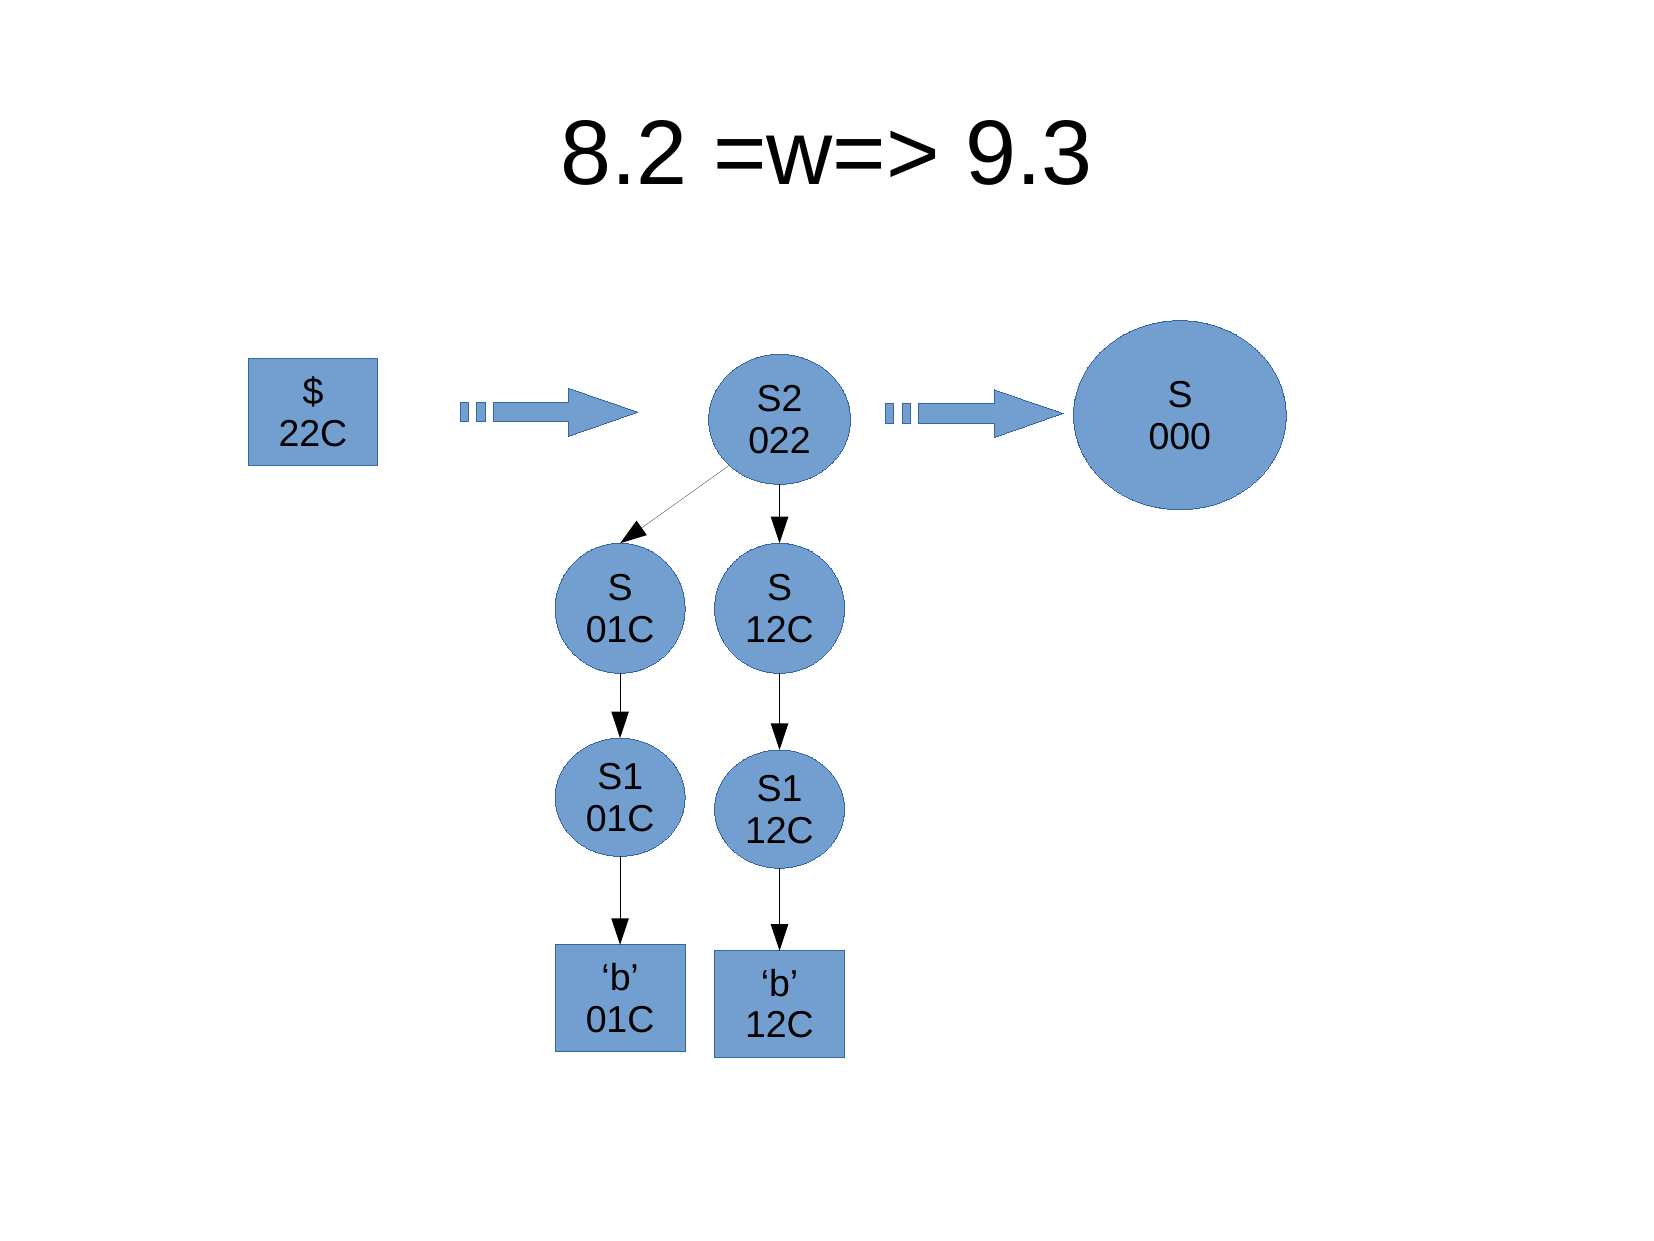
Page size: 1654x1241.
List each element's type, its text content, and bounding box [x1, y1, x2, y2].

text_box S 000 [1073, 320, 1287, 510]
text_box S 12C [714, 543, 845, 674]
text_box S 01C [555, 543, 686, 674]
text_box [460, 402, 469, 422]
text_box [902, 403, 911, 424]
text_box [476, 402, 486, 422]
text_box S2 022 [708, 354, 851, 485]
text_box [885, 403, 894, 424]
text_box $ 22C [248, 358, 378, 466]
text_box S1 01C [555, 738, 686, 857]
title 8.2 =w=> 9.3 [82, 49, 1571, 257]
text_box S1 12C [714, 750, 845, 869]
text_box [918, 389, 1064, 438]
text_box [493, 388, 638, 437]
text_box ‘b’ 01C [555, 944, 686, 1052]
text_box ‘b’ 12C [714, 950, 845, 1058]
